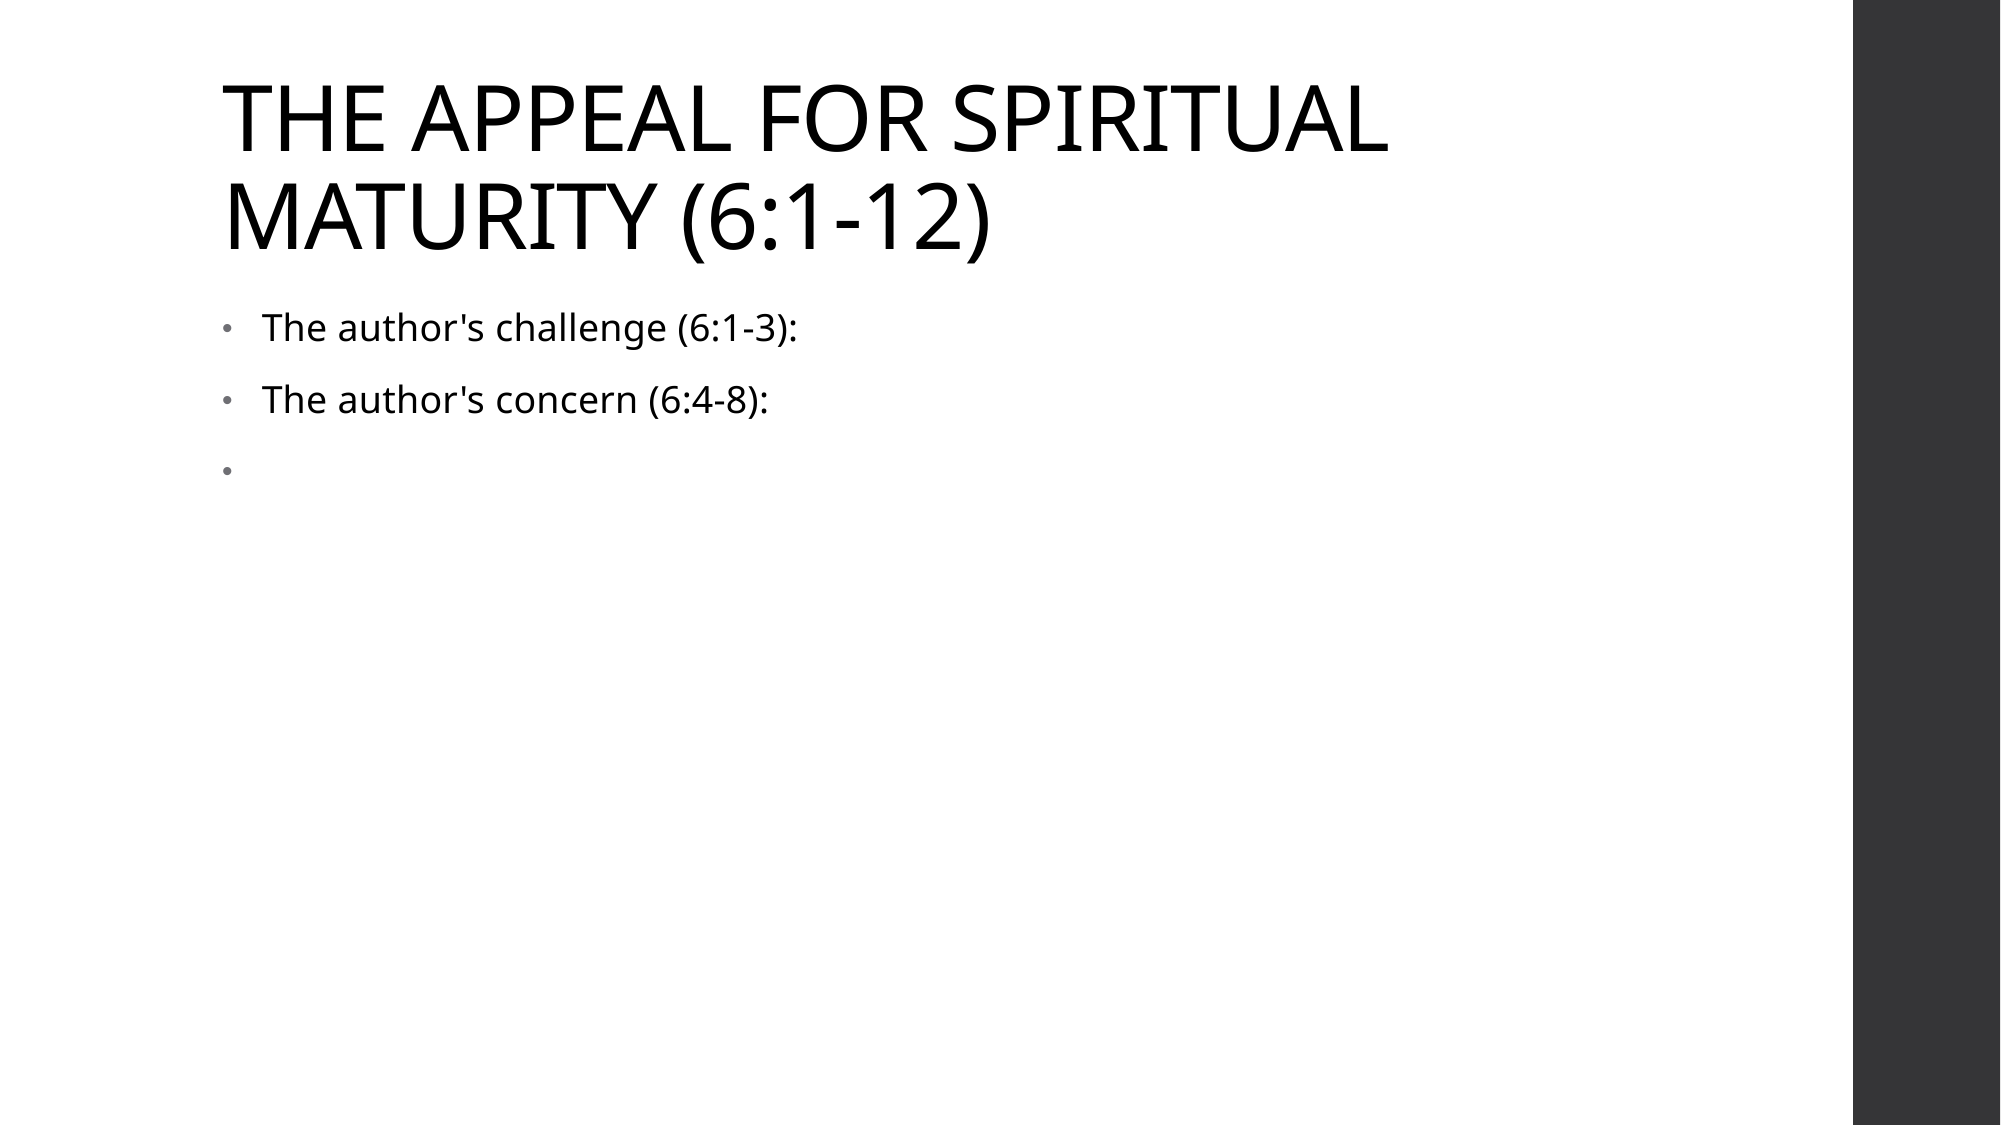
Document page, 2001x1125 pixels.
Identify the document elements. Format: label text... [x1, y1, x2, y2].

list The author's challenge (6:1-3): The author's concern (6:4-8): [206, 299, 1617, 1014]
title THE APPEAL FOR SPIRITUAL MATURITY (6:1-12) [206, 60, 1797, 278]
